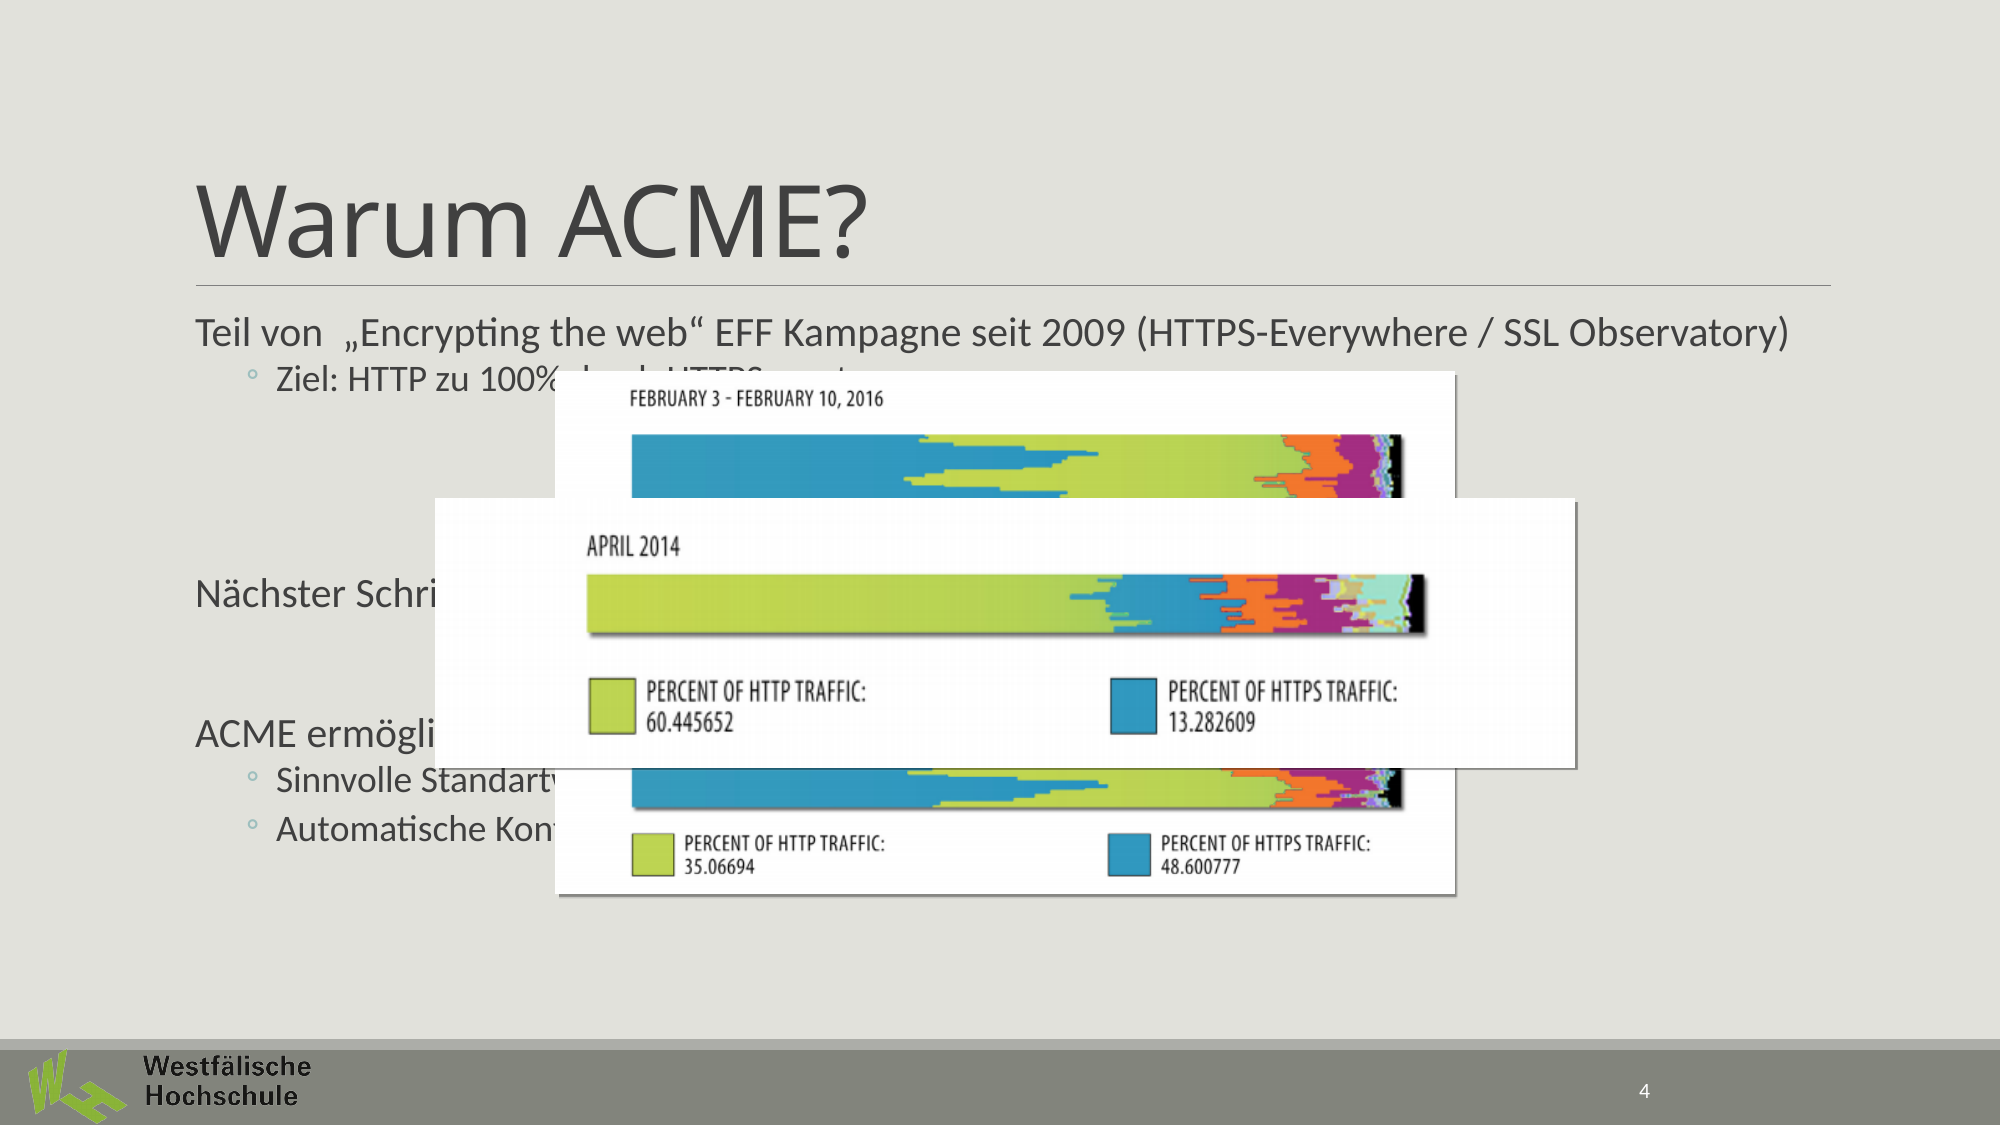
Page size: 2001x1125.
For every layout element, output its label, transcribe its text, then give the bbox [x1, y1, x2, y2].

text_box <Foliennummer> [1624, 1059, 1840, 1120]
picture [555, 771, 1455, 895]
picture [435, 371, 1575, 770]
list Teil von „Encrypting the web“ EFF Kampagne seit 2009 (HTTPS-Everywhere / SSL Observatory) Ziel: HTTP zu 100% durch HTTPS ersetzen Nächster Schritt nach Snowden-Enthüllungen über die NSA ACME ermöglicht Einsatz von TLS-Zertifikaten für Webmaster ohne Fachwissen: Sinnvolle Standartwerte für Key-pair und Zertifikat Automatische Konfiguration von Apache, nginx, SII [180, 302, 1831, 963]
picture [25, 1045, 313, 1125]
title Warum ACME? [180, 47, 1831, 286]
